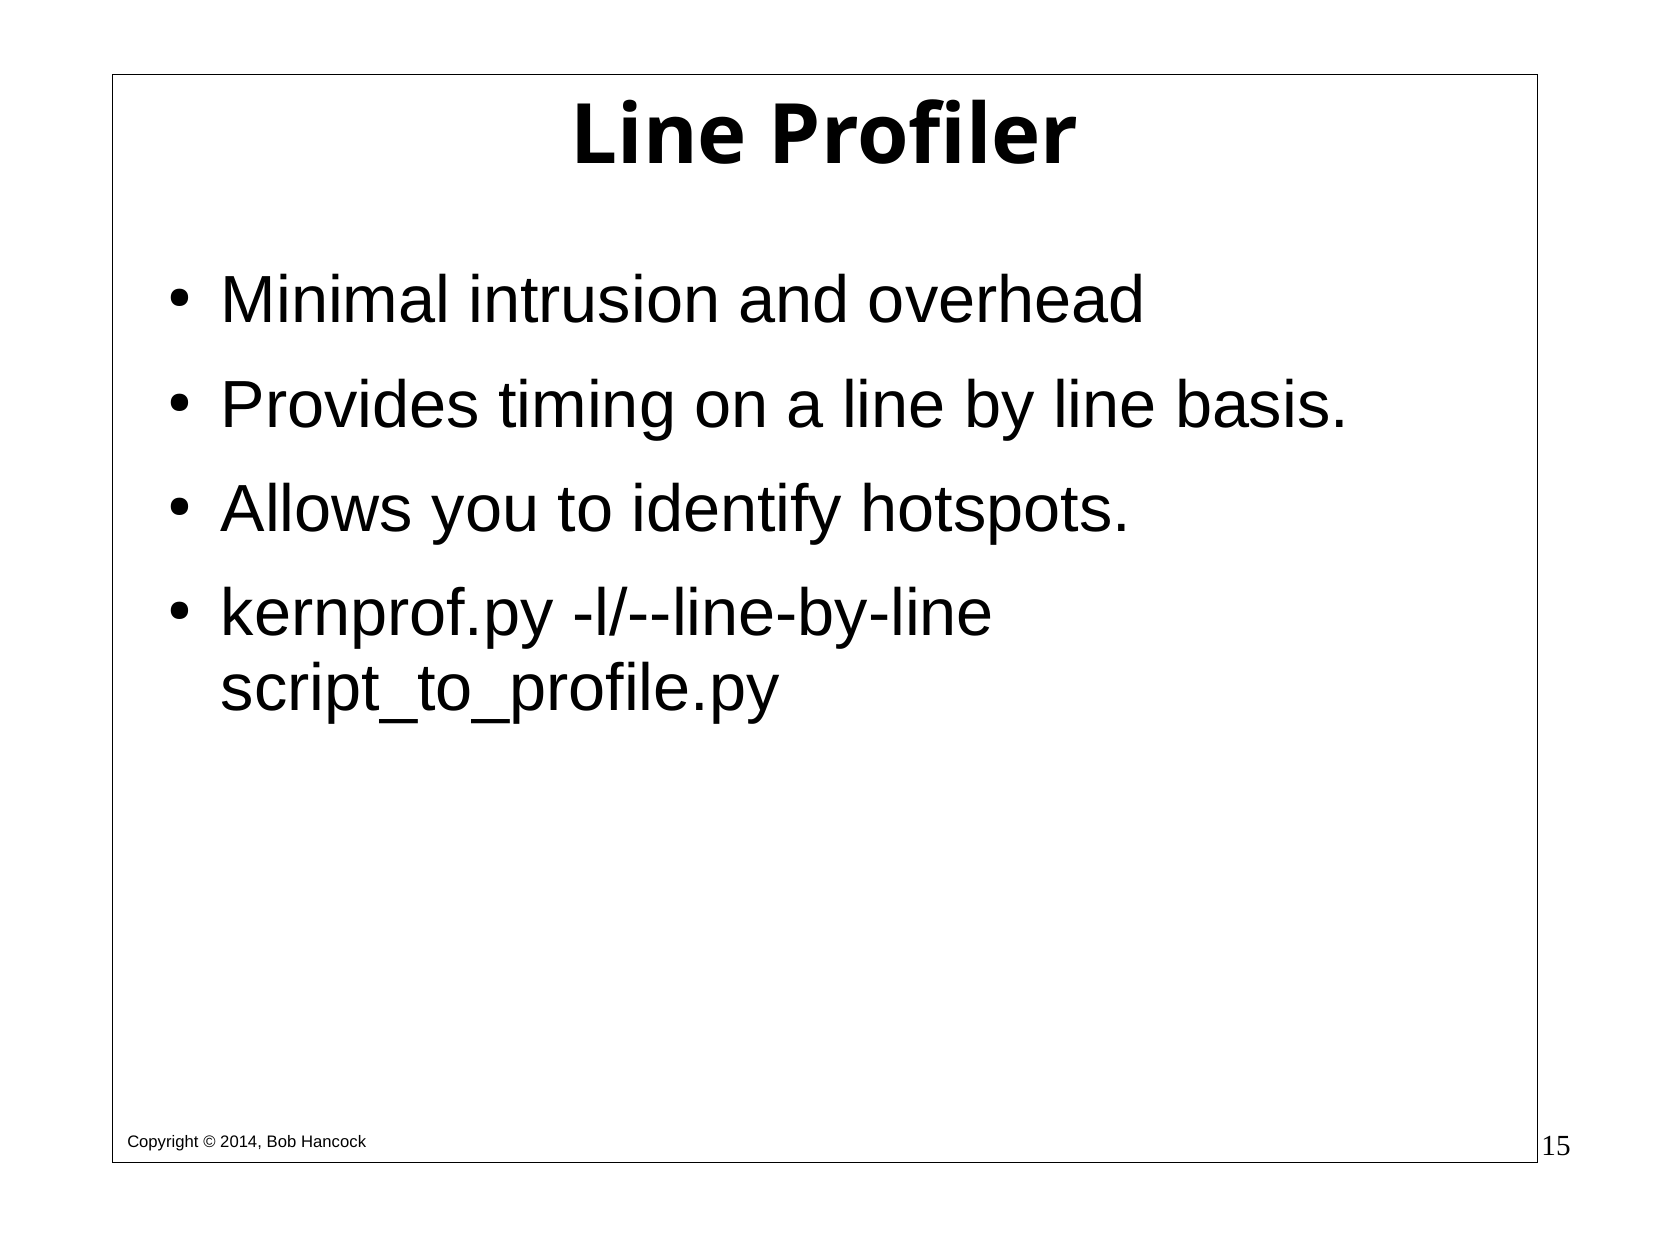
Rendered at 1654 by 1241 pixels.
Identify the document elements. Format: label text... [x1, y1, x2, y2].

text_box Copyright © 2014, Bob Hancock [112, 1125, 382, 1159]
list Minimal intrusion and overhead Provides timing on a line by line basis. Allows you to identify hotspots. kernprof.py -l/--line-by-line script_to_profile.py [150, 262, 1501, 1126]
title Line Profiler [112, 75, 1538, 188]
